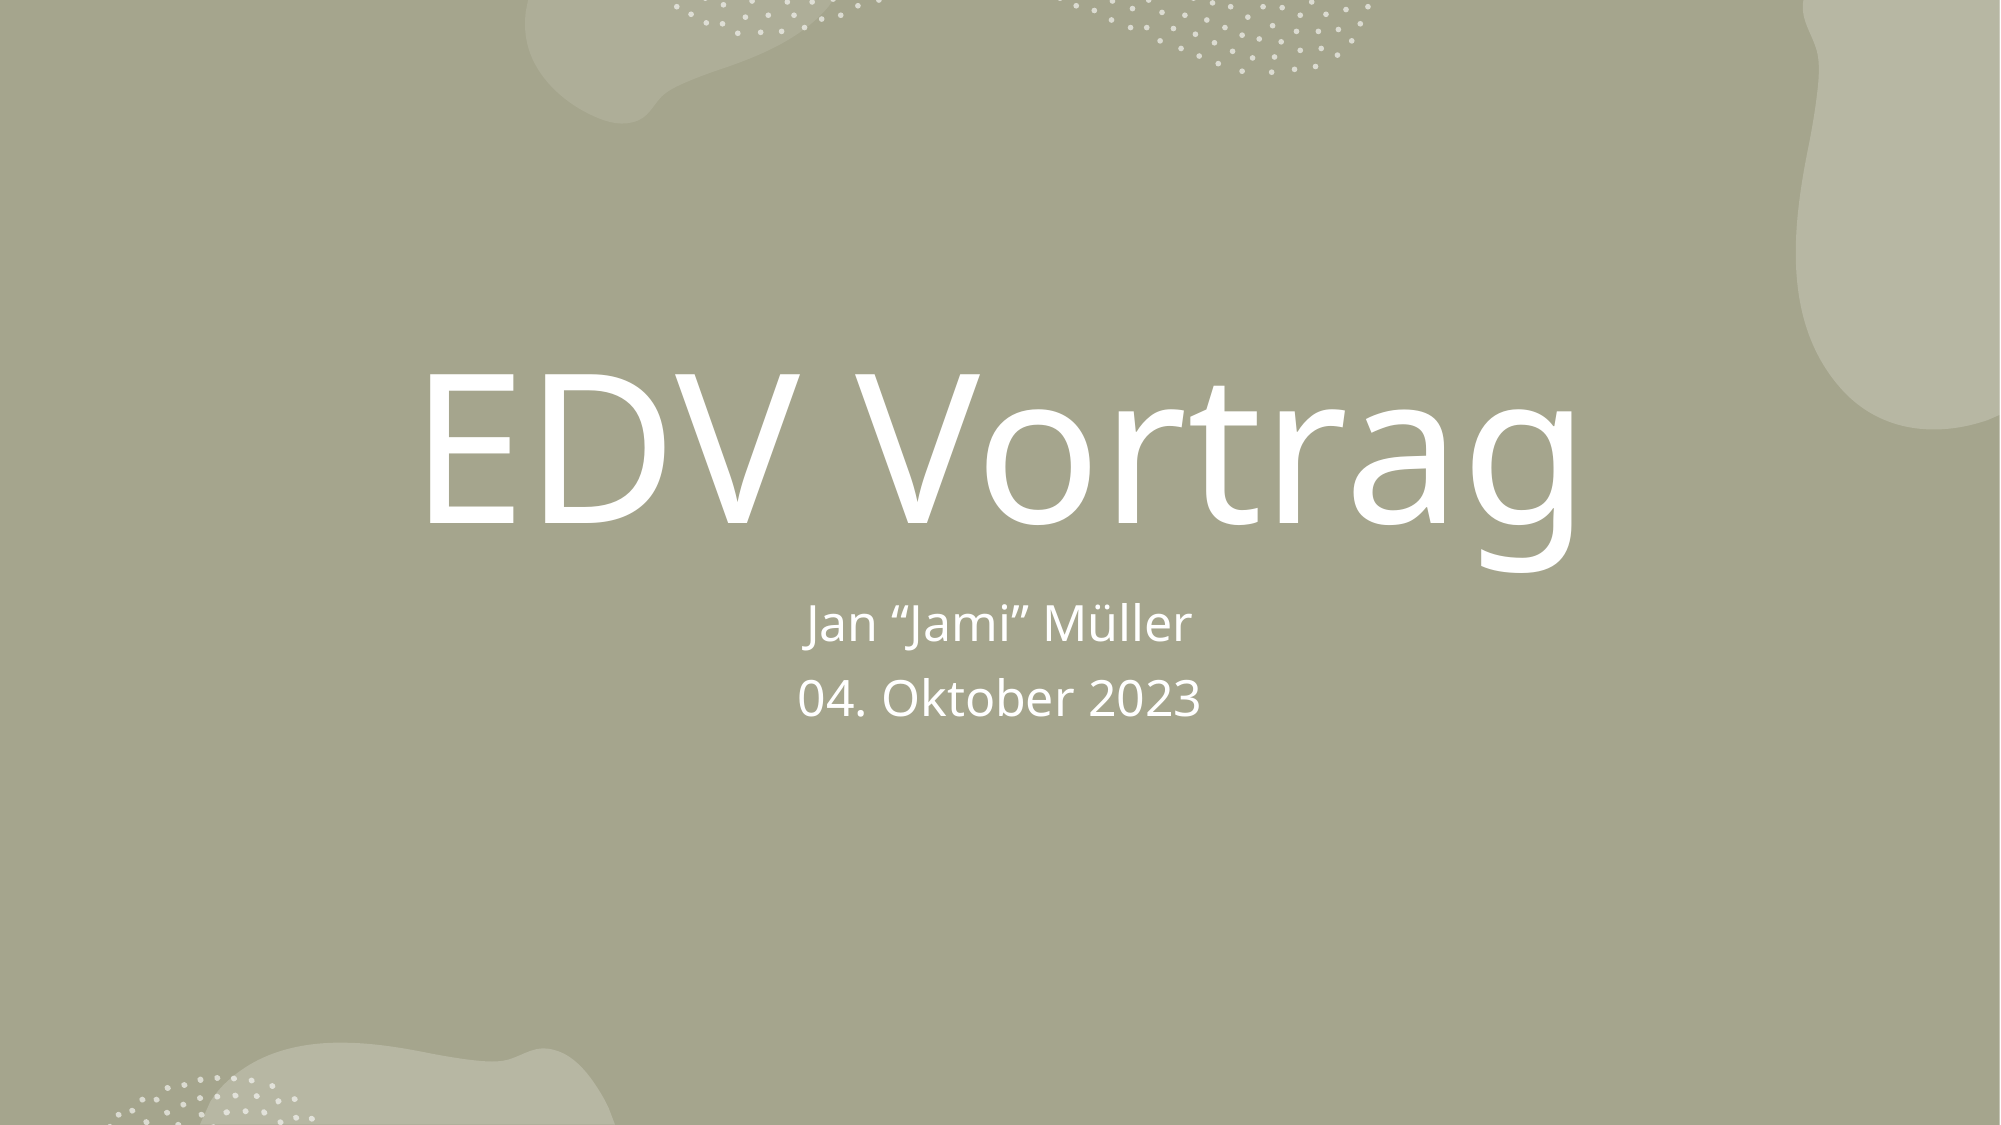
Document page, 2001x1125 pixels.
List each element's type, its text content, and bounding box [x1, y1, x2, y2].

title EDV Vortrag [249, 184, 1750, 576]
subtitle Jan “Jami” Müller 04. Oktober 2023 [249, 590, 1750, 863]
